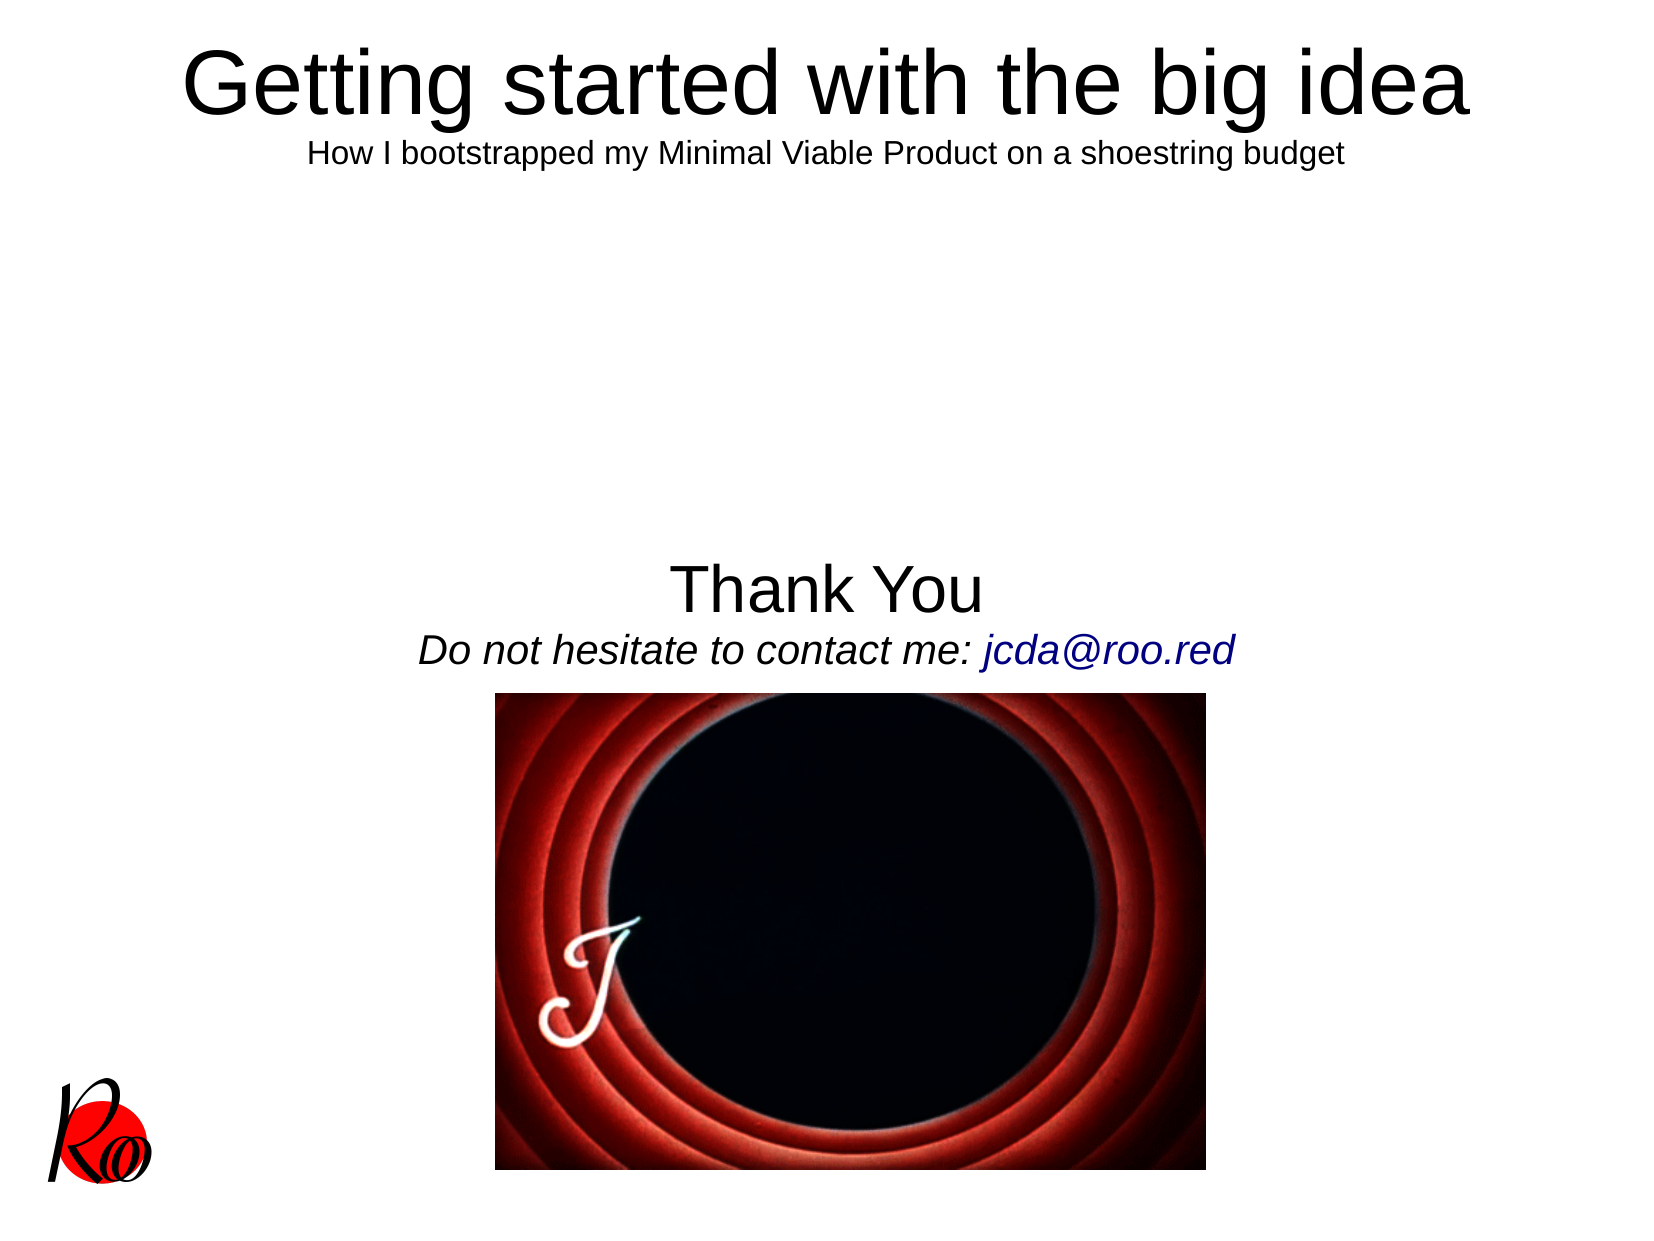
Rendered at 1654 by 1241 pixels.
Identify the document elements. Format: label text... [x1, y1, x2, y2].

picture [45, 1078, 152, 1186]
picture [495, 693, 1206, 1171]
title Getting started with the big idea How I bootstrapped my Minimal Viable Product on a shoestring budget [82, 32, 1571, 274]
subtitle Thank You Do not hesitate to contact me: jcda@roo.red [82, 290, 1571, 1010]
